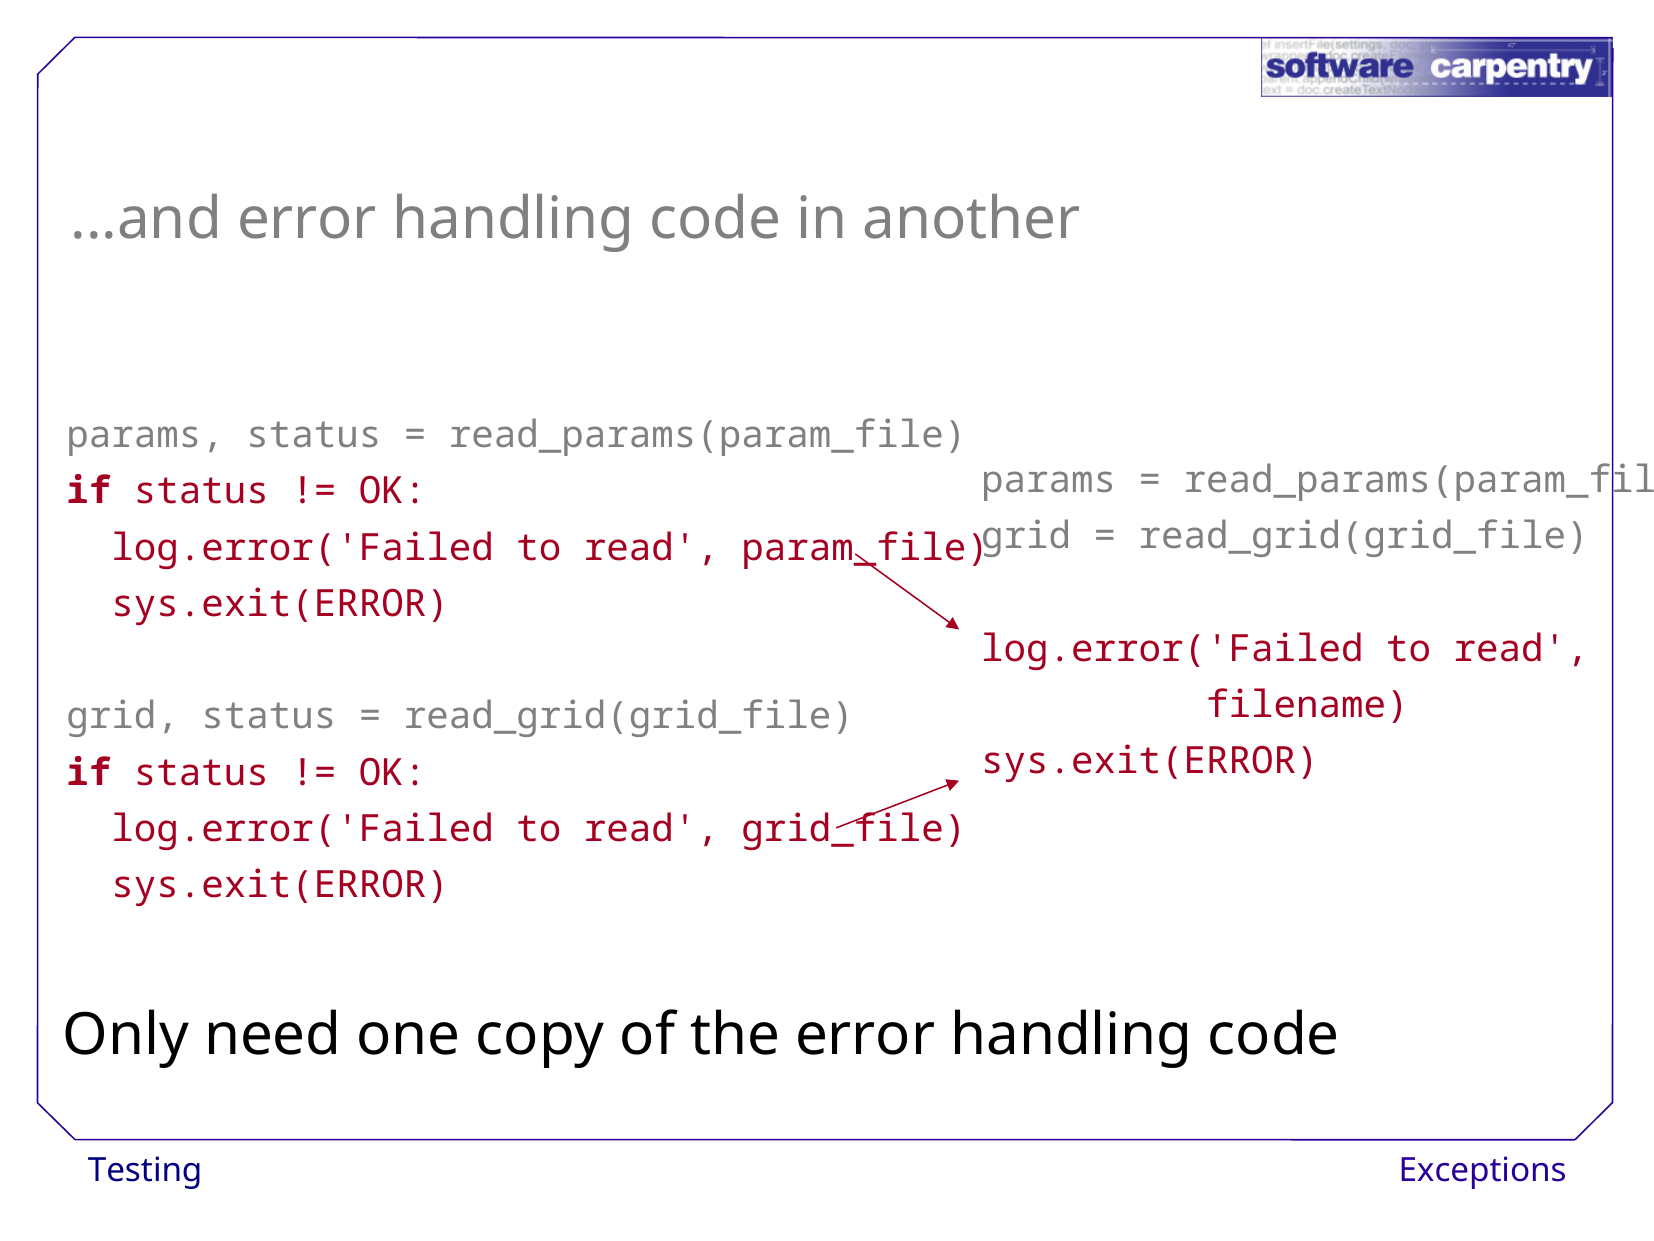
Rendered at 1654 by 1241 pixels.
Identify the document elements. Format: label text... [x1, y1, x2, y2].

text_box params = read_params(param_file) grid = read_grid(grid_file) log.error('Failed to read', filename) sys.exit(ERROR) [921, 391, 1546, 933]
text_box params, status = read_params(param_file) if status != OK: log.error('Failed to read', param_file) sys.exit(ERROR) grid, status = read_grid(grid_file) if status != OK: log.error('Failed to read', grid_file) sys.exit(ERROR) [51, 391, 875, 933]
text_box ...and error handling code in another [56, 138, 1246, 259]
text_box Only need one copy of the error handling code [48, 953, 1505, 1074]
picture [1261, 39, 1613, 97]
